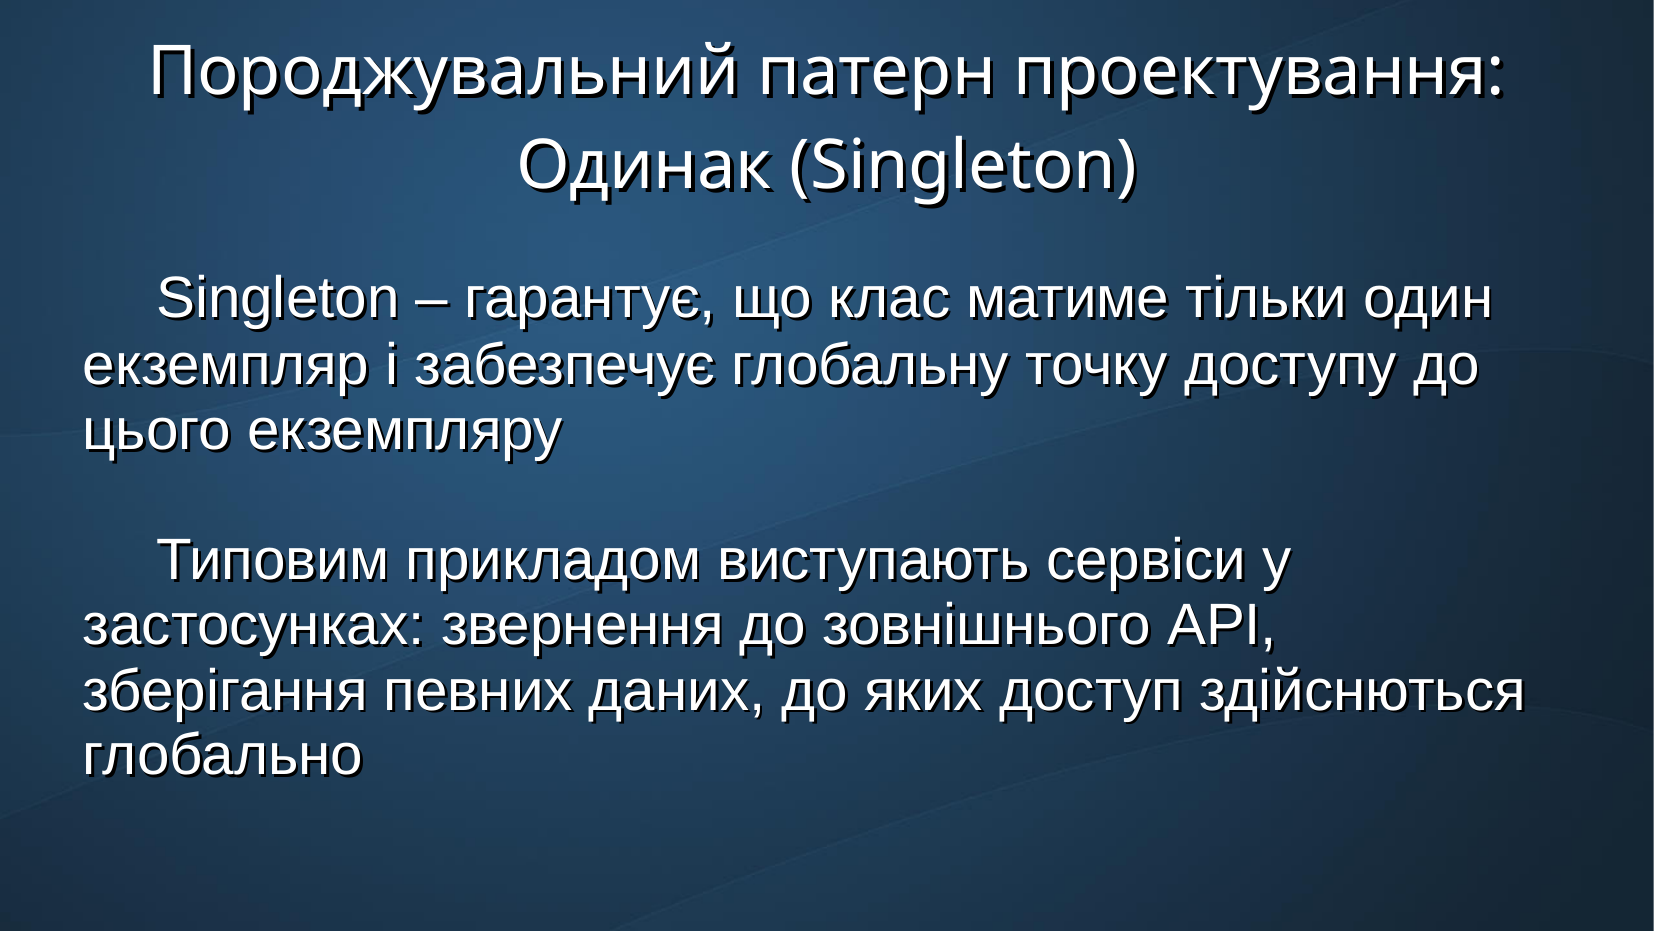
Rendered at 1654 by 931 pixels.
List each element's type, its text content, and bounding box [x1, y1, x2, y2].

title Породжувальний патерн проектування: Одинак (Singleton) [82, 20, 1571, 188]
picture [0, 0, 1654, 931]
subtitle Singleton – гарантує, що клас матиме тільки один екземпляр і забезпечує глобальну точку доступу до цього екземпляру Типовим прикладом виступають сервіси у застосунках: звернення до зовнішнього API, зберігання певних даних, до яких доступ здійснються глобально [82, 188, 1571, 857]
